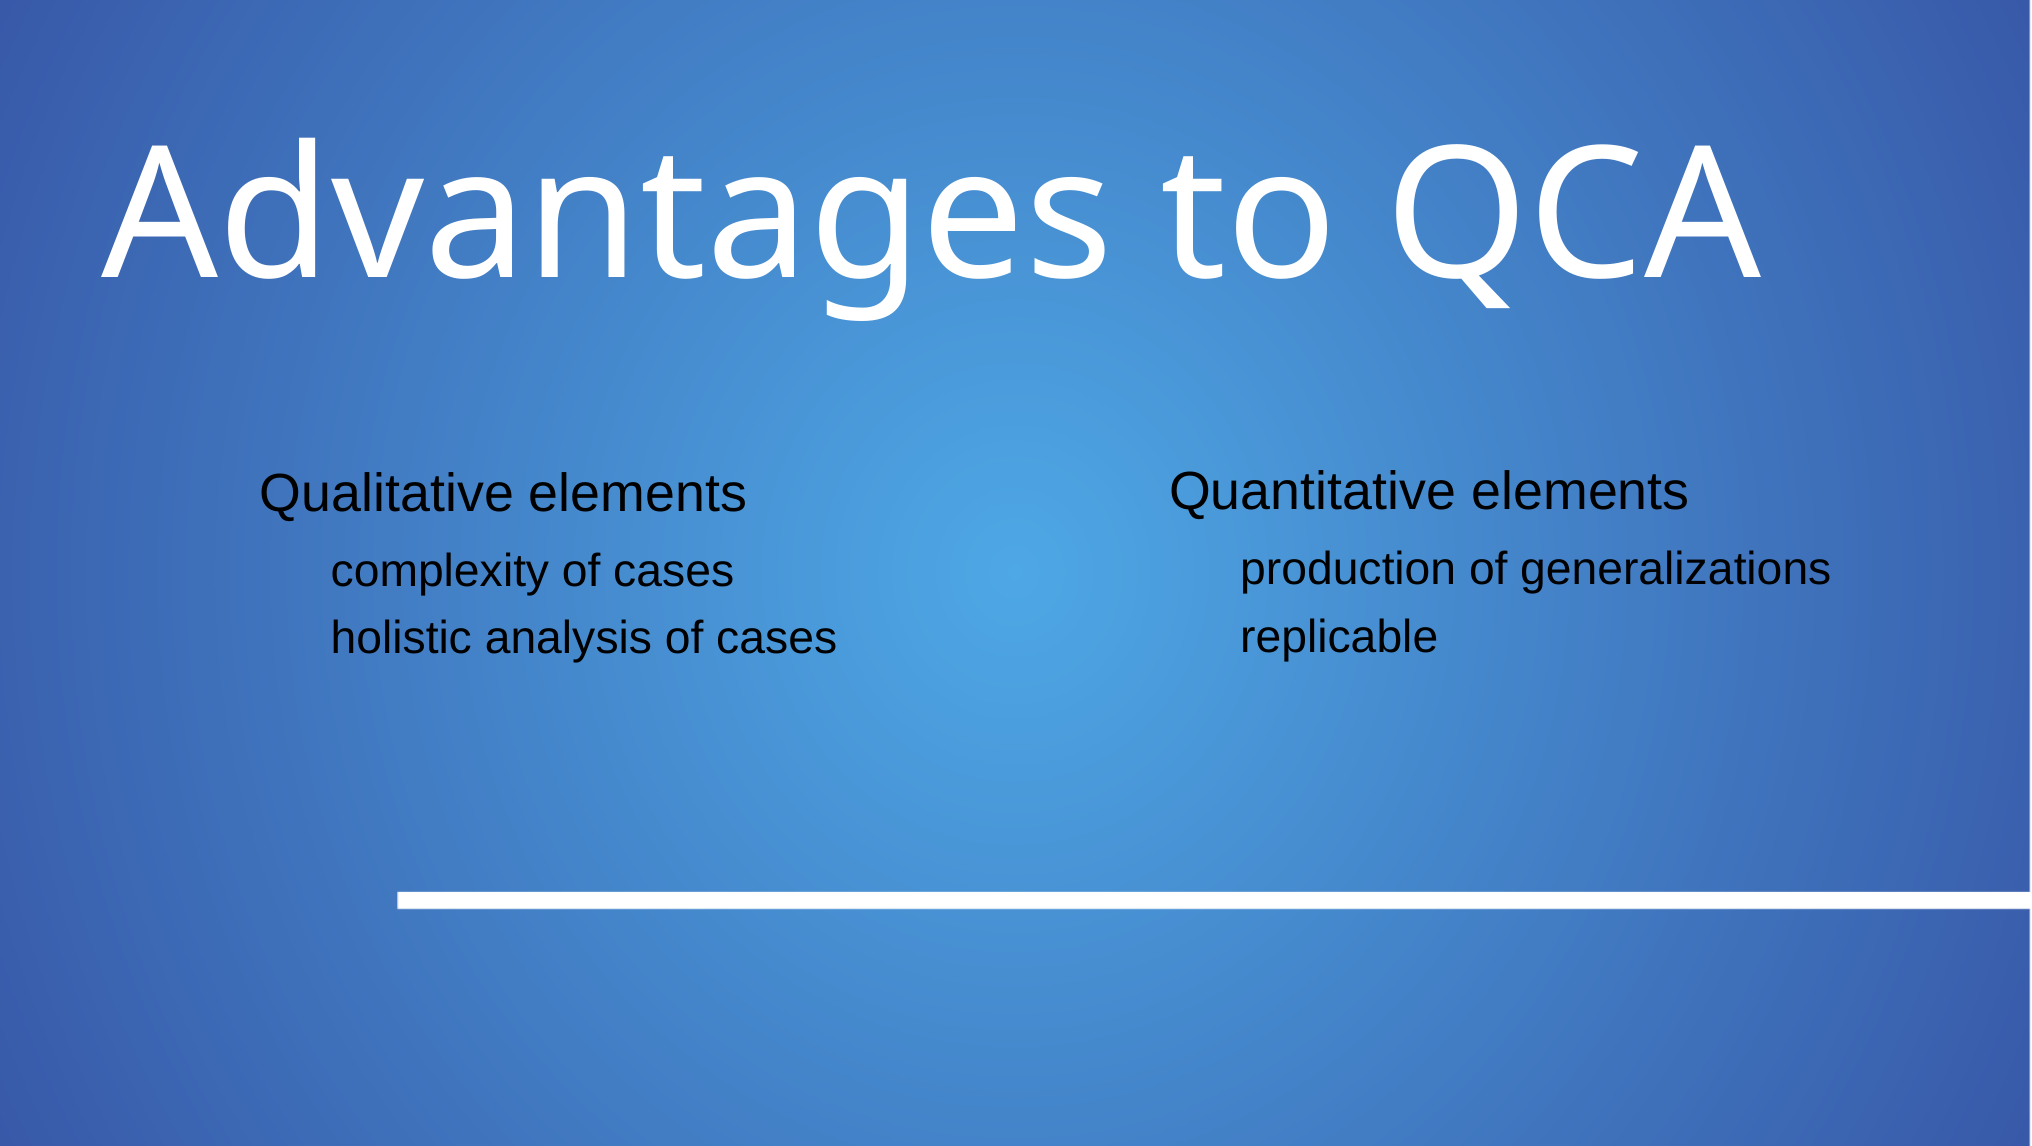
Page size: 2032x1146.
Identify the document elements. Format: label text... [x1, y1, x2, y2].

picture [0, 0, 2032, 1146]
list Qualitative elements complexity of cases holistic analysis of cases [118, 366, 1011, 859]
list Quantitative elements production of generalizations replicable [1027, 460, 1920, 871]
title Advantages to QCA [101, 45, 1930, 367]
